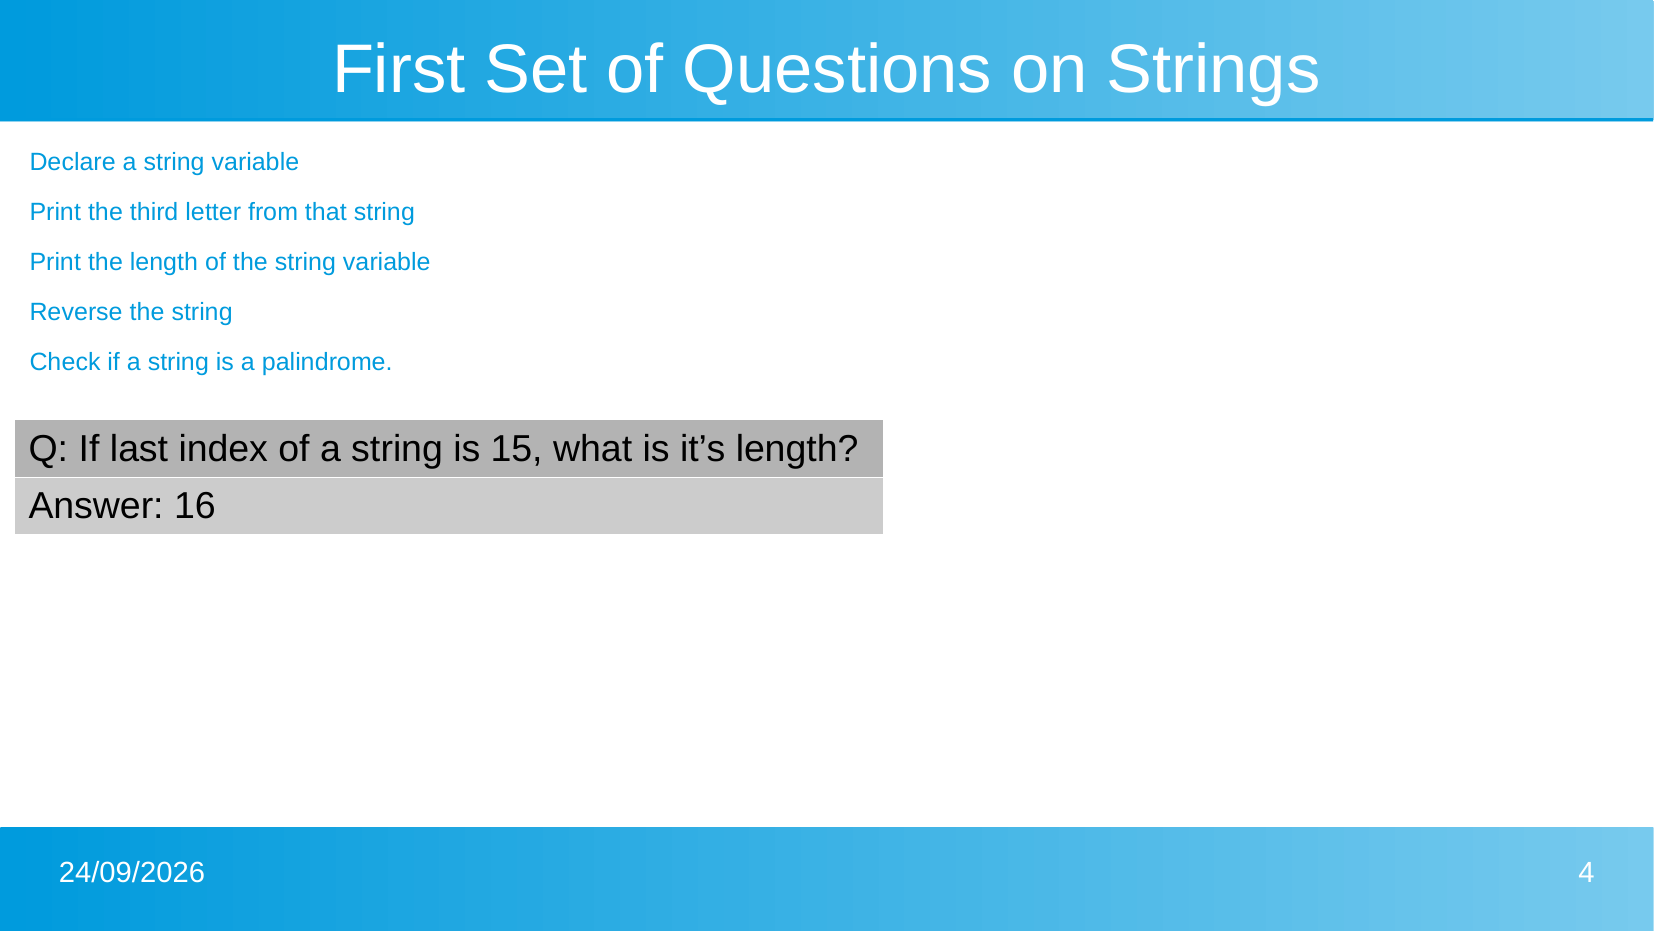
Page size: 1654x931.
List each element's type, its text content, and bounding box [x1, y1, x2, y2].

table_header Q: If last index of a string is 15, what is it’s length? [15, 420, 883, 477]
list Declare a string variable Print the third letter from that string Print the length of the string variable Reverse the string Check if a string is a palindrome. [29, 147, 1506, 384]
title First Set of Questions on Strings [59, 29, 1595, 108]
table_cell Answer: 16 [15, 478, 883, 534]
